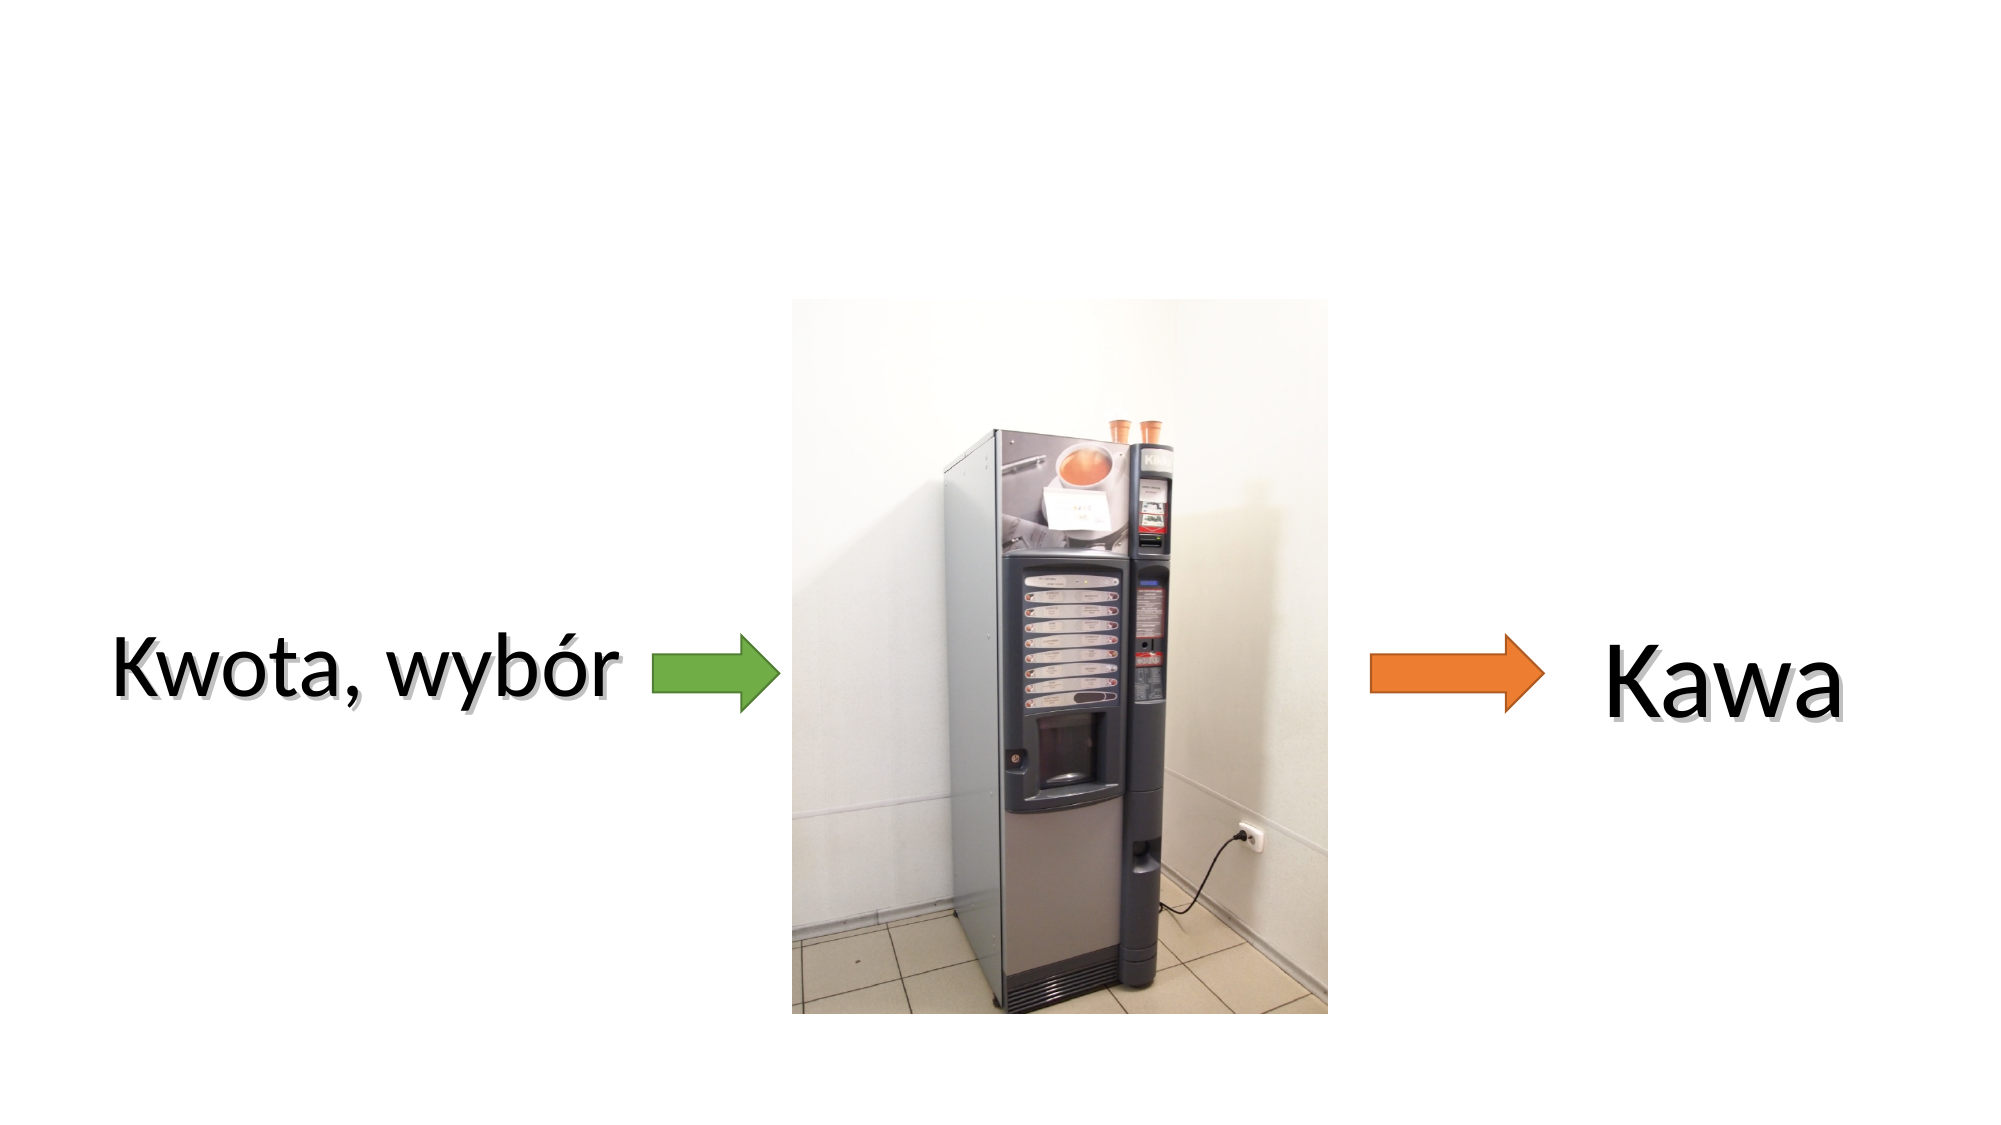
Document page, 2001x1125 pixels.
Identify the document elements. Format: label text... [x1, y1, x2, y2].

text_box Kwota, wybór [97, 598, 637, 723]
picture [792, 299, 1328, 1014]
text_box [652, 635, 780, 712]
text_box Kawa [1588, 598, 1861, 748]
text_box [1371, 635, 1544, 712]
